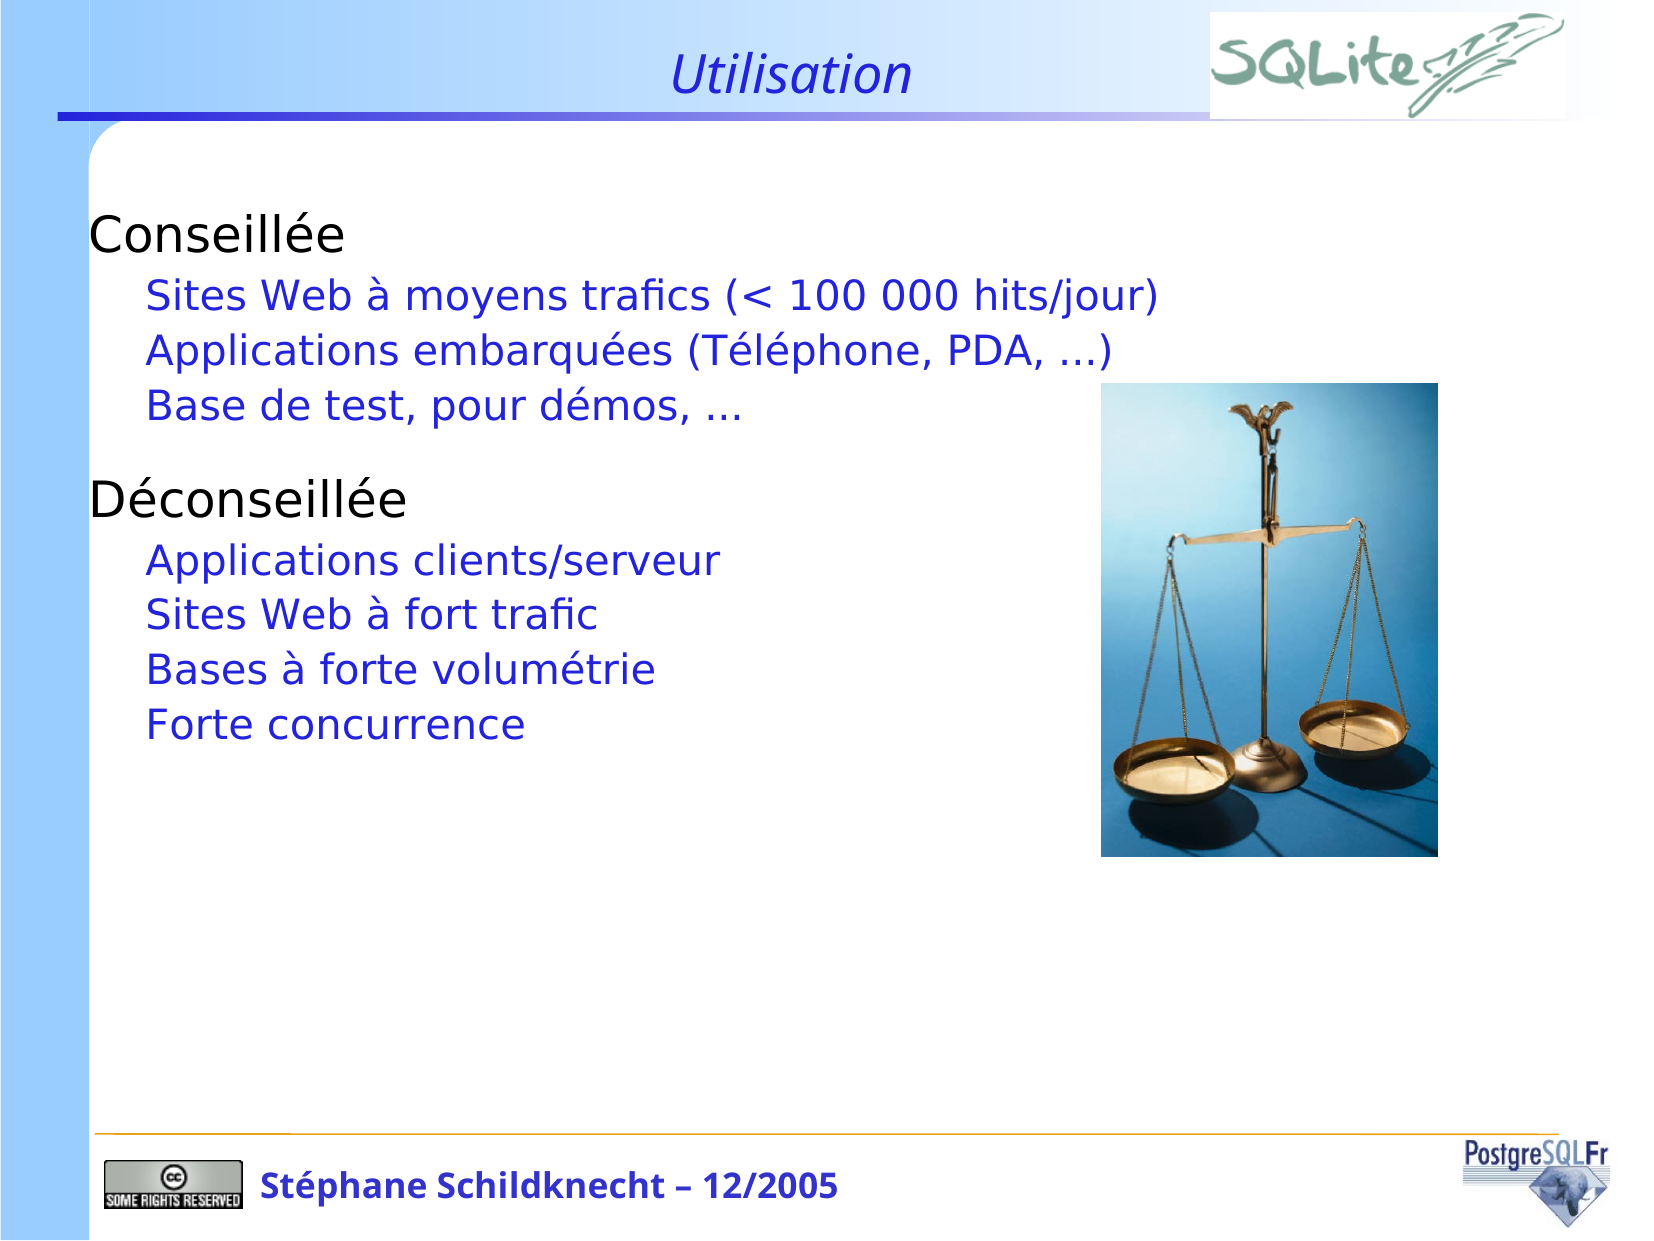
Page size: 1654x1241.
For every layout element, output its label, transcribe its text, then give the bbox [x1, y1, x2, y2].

picture [104, 1179, 243, 1209]
picture [1101, 383, 1438, 857]
picture [1425, 848, 1438, 857]
title Utilisation [383, 0, 1201, 148]
picture [1210, 12, 1565, 119]
list Conseillée Sites Web à moyens trafics (< 100 000 hits/jour) Applications embarquées (Téléphone, PDA, ...) Base de test, pour démos, ... Déconseillée Applications clients/serveur Sites Web à fort trafic Bases à forte volumétrie Forte concurrence [88, 177, 1547, 1179]
picture [1462, 1139, 1610, 1228]
